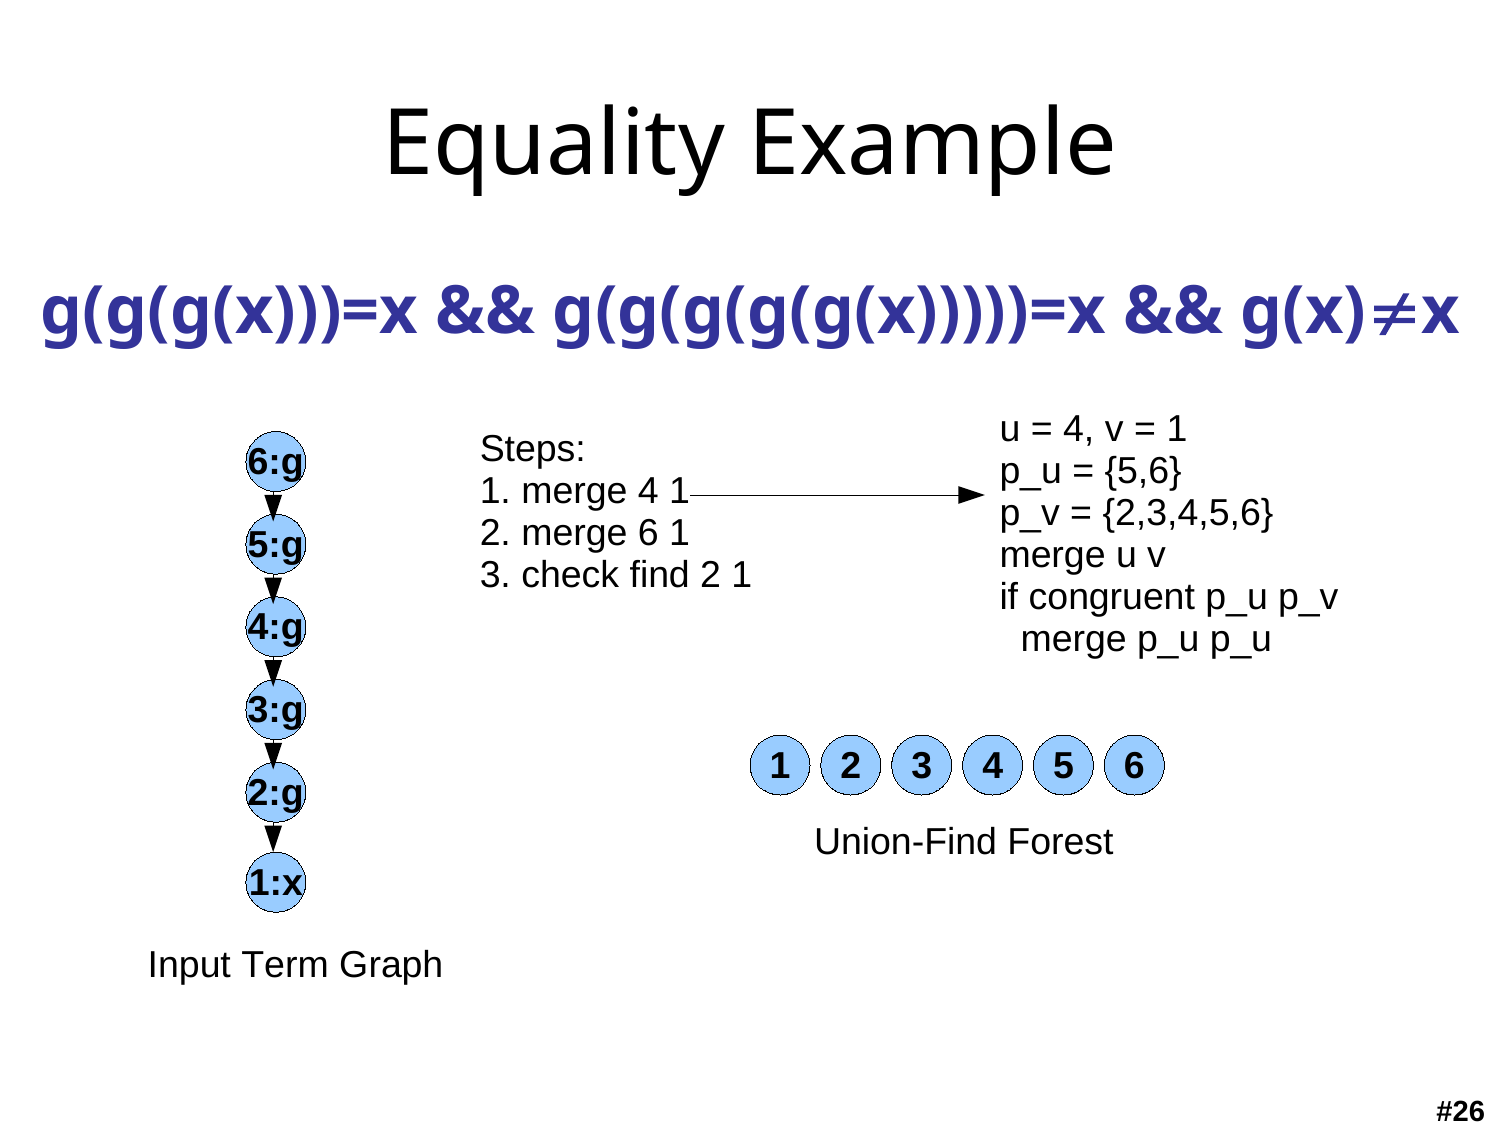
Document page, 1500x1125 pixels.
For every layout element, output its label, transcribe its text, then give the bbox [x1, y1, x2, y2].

text_box Input Term Graph [132, 935, 459, 993]
text_box 6 [1104, 735, 1165, 796]
text_box 2:g [245, 762, 306, 823]
text_box Union-Find Forest [799, 813, 1129, 871]
text_box 1 [750, 735, 811, 796]
text_box Steps: 1. merge 4 1 2. merge 6 1 3. check find 2 1 [465, 420, 795, 604]
text_box 3 [891, 735, 952, 796]
text_box 6:g [245, 431, 306, 492]
title Equality Example [24, 45, 1476, 233]
text_box u = 4, v = 1 p_u = {5,6} p_v = {2,3,4,5,6} merge u v if congruent p_u p_v merge p_u p_u [984, 400, 1354, 668]
text_box 1:x [245, 852, 306, 913]
text_box 4 [962, 735, 1023, 796]
list g(g(g(x)))=x && g(g(g(g(g(x)))))=x && g(x)x [24, 262, 1476, 1101]
text_box 5 [1033, 735, 1094, 796]
text_box 4:g [245, 596, 306, 657]
text_box 3:g [245, 679, 306, 740]
text_box 5:g [245, 514, 306, 575]
text_box 2 [820, 735, 881, 796]
